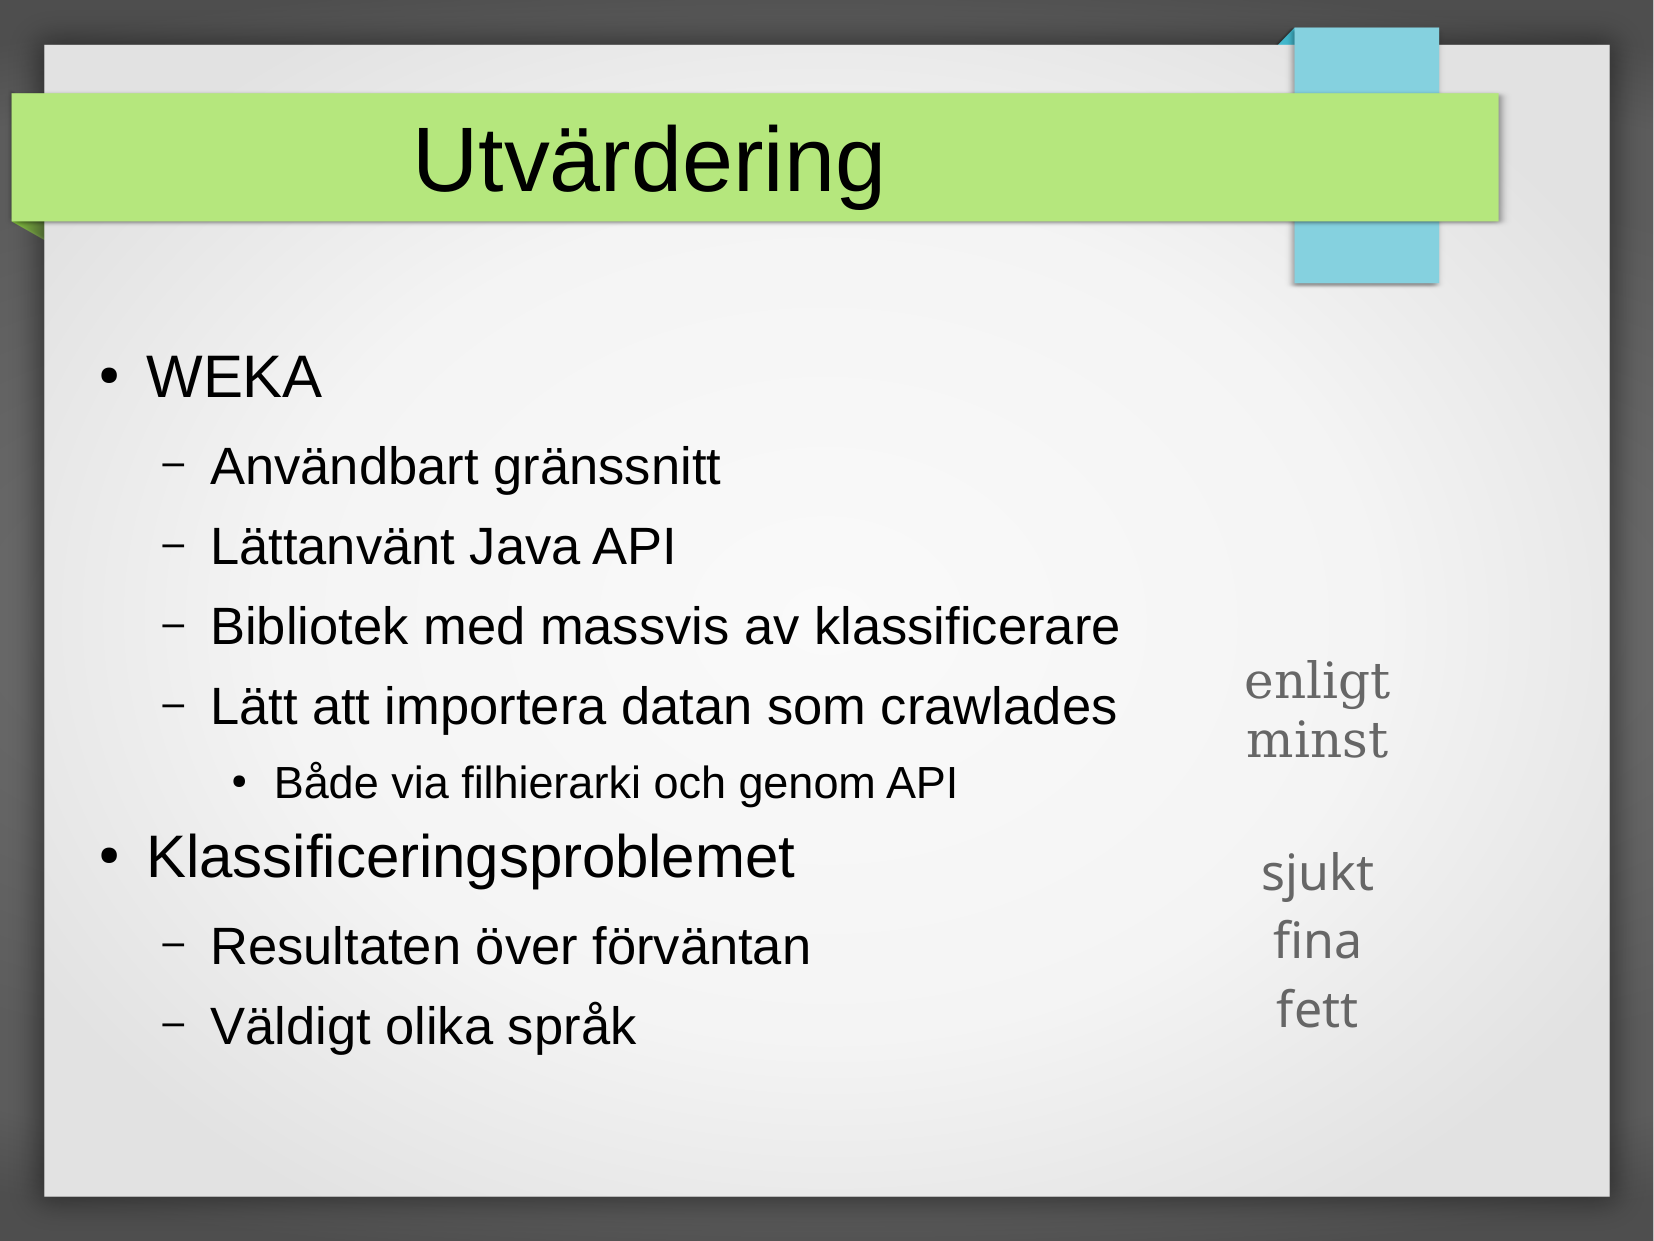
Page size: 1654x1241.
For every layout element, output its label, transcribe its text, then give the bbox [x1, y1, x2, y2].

title Utvärdering [70, 106, 1229, 213]
text_box enligt minst sjukt fina fett [1230, 645, 1406, 1055]
list WEKA Användbart gränssnitt Lättanvänt Java API Bibliotek med massvis av klassificerare Lätt att importera datan som crawlades Både via filhierarki och genom API Klassificeringsproblemet Resultaten över förväntan Väldigt olika språk [82, 343, 1538, 1063]
picture [0, 0, 1654, 1241]
